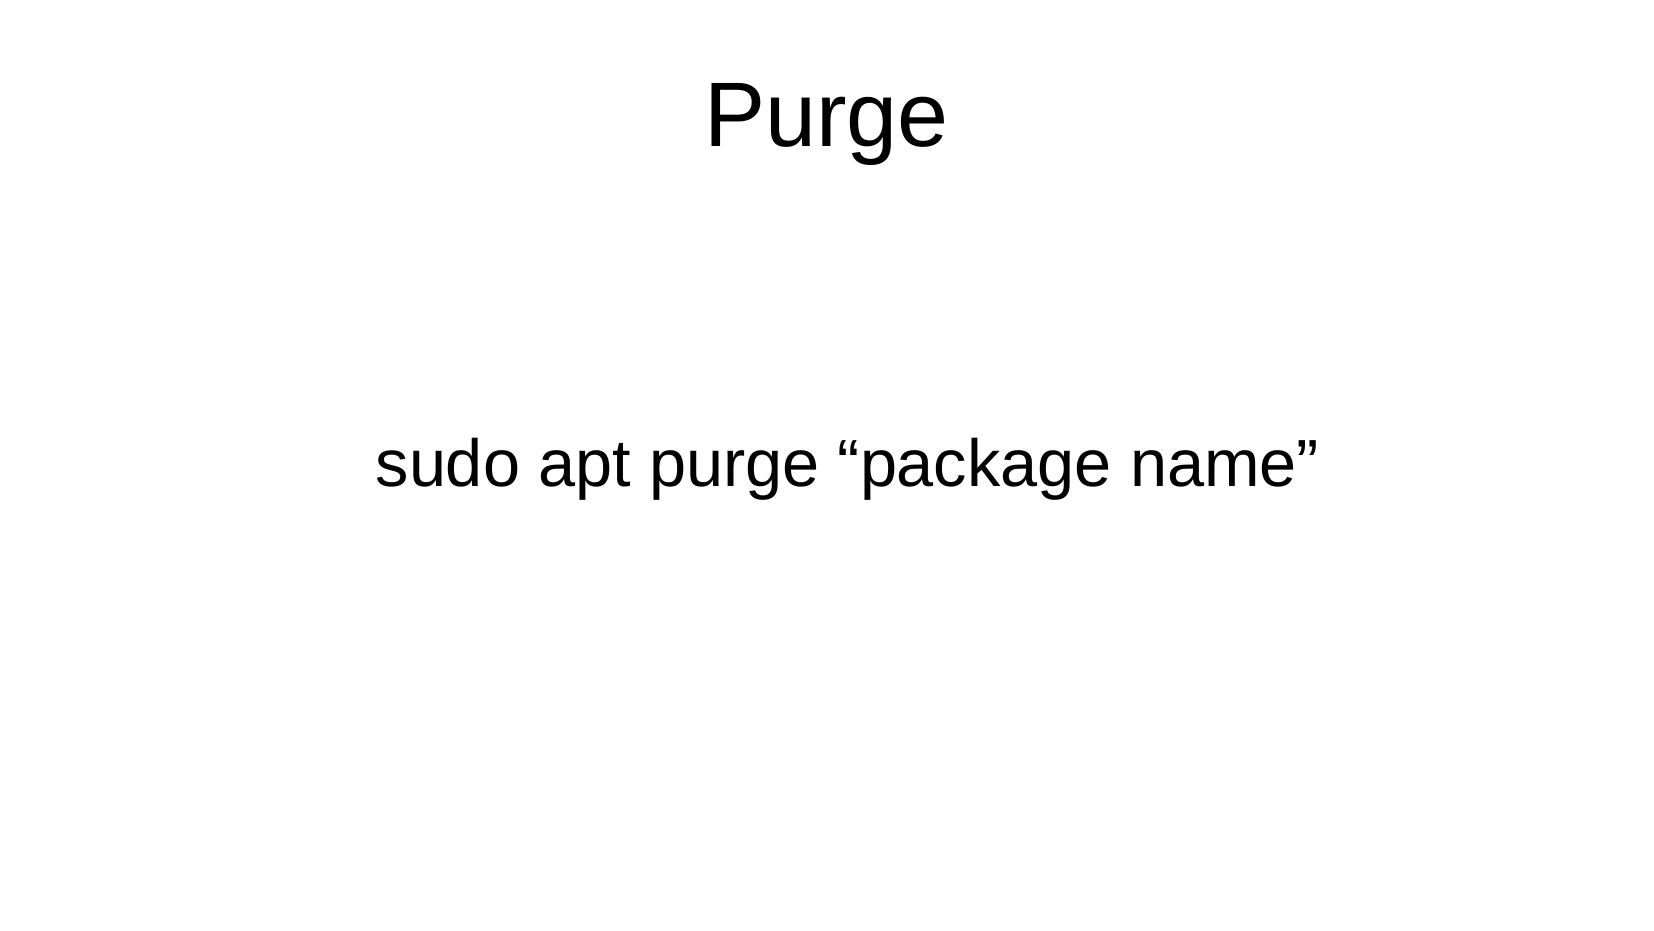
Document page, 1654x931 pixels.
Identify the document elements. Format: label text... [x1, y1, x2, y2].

title Purge [82, 37, 1571, 193]
list sudo apt purge “package name” [82, 217, 1571, 758]
